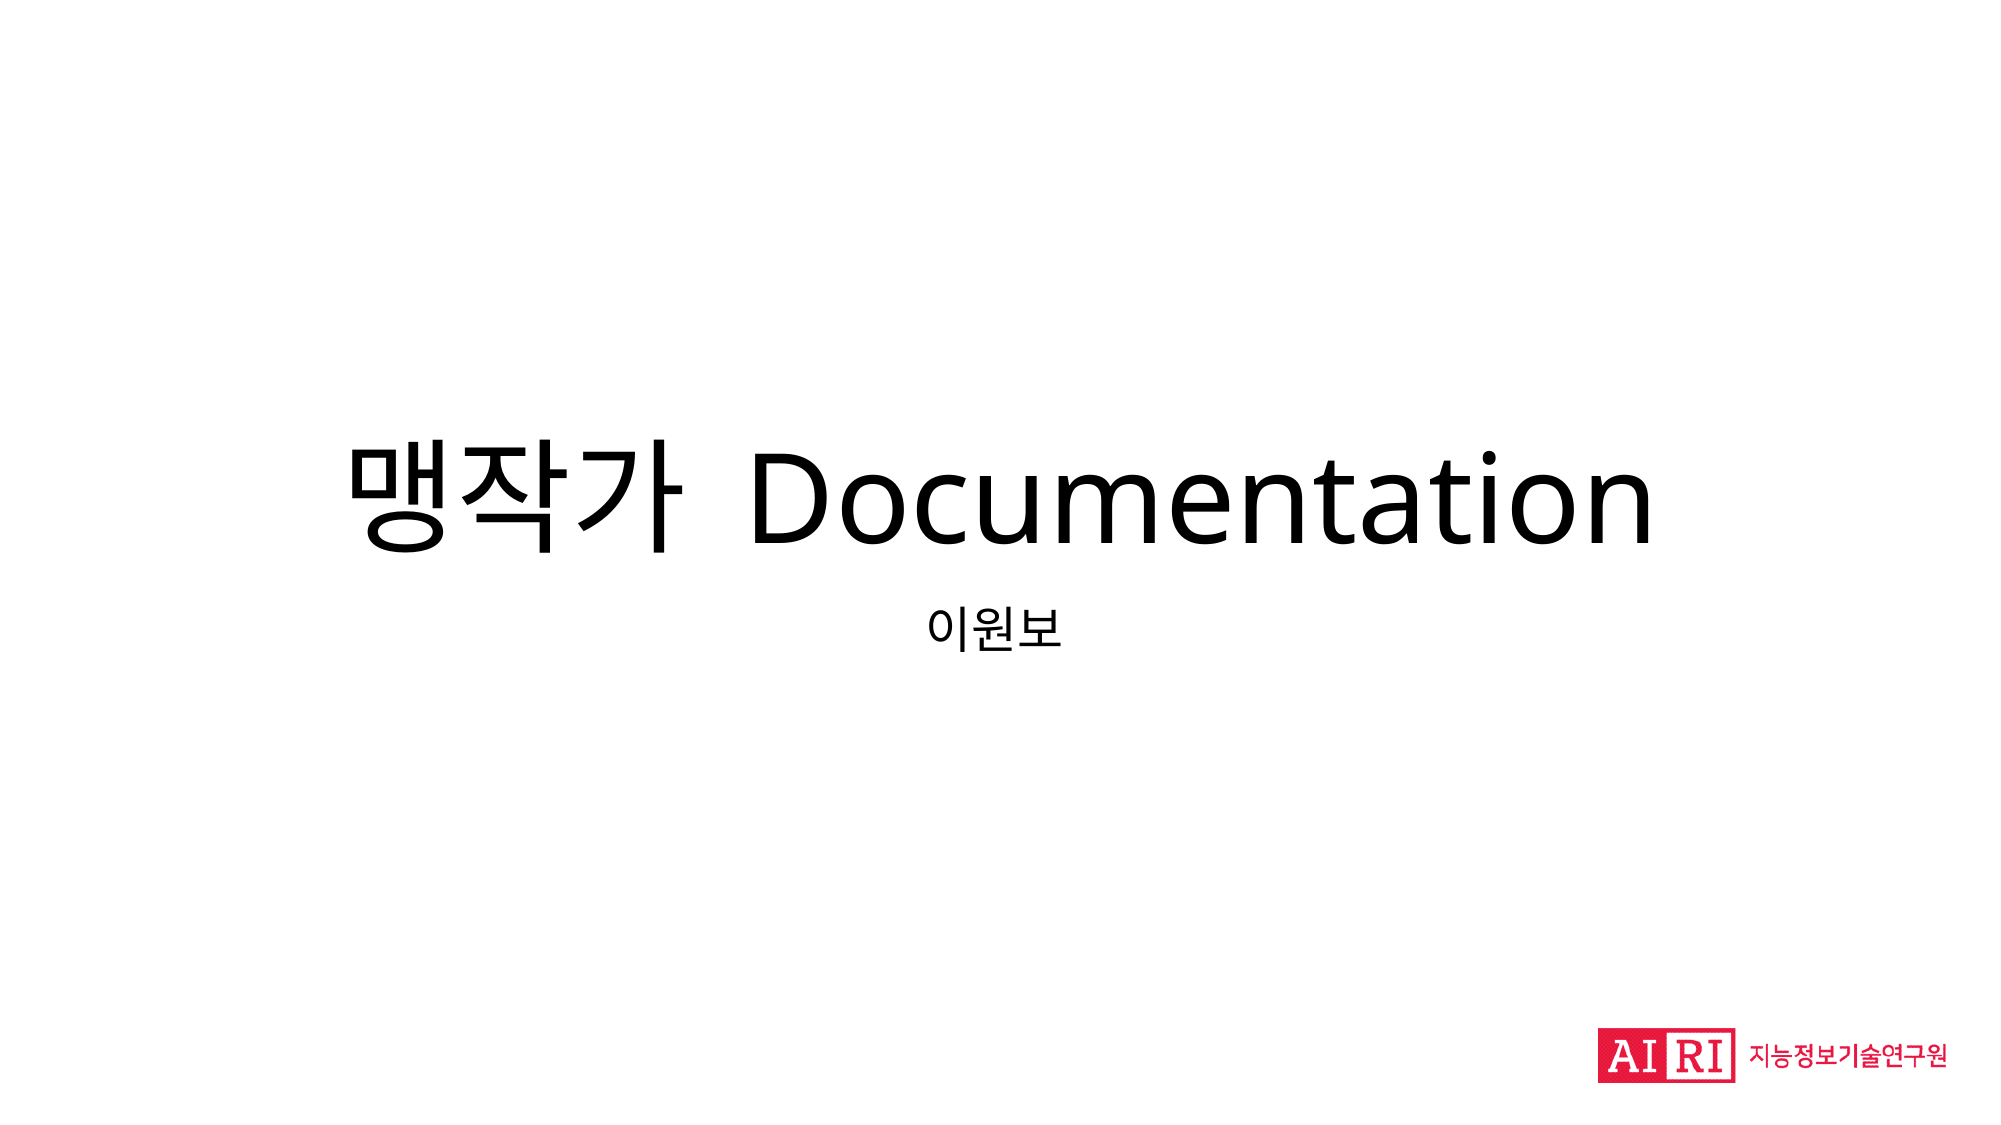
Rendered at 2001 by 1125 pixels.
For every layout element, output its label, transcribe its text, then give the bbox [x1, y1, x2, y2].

text_box 맹작가 Documentation [249, 184, 1750, 576]
picture [1598, 1028, 1946, 1083]
text_box 이원보 [249, 590, 1750, 863]
